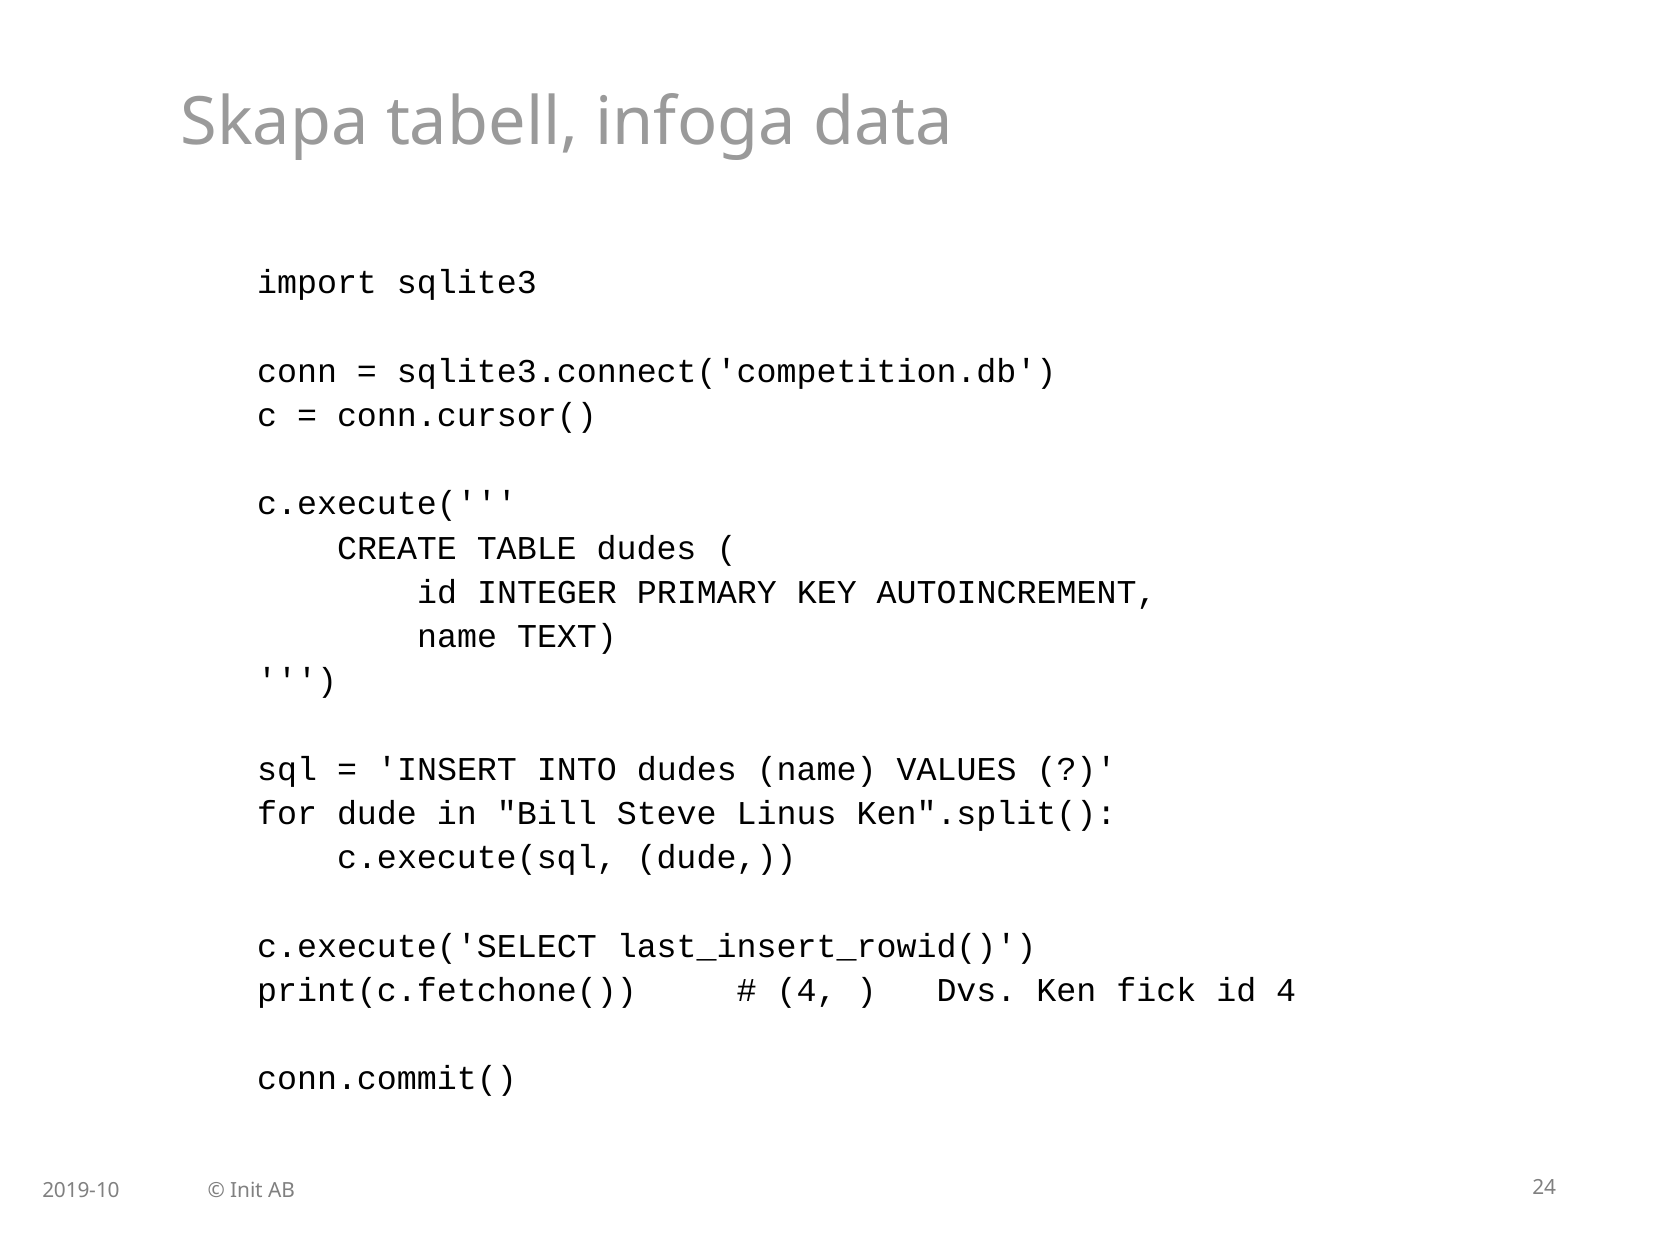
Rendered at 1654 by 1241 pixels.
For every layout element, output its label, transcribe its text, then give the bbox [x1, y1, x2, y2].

text_box import sqlite3 conn = sqlite3.connect('competition.db') c = conn.cursor() c.execute(''' CREATE TABLE dudes ( id INTEGER PRIMARY KEY AUTOINCREMENT, name TEXT) ''') sql = 'INSERT INTO dudes (name) VALUES (?)' for dude in "Bill Steve Linus Ken".split(): c.execute(sql, (dude,)) c.execute('SELECT last_insert_rowid()') print(c.fetchone()) # (4, ) Dvs. Ken fick id 4 conn.commit() [165, 209, 1489, 1061]
text_box © Init AB [192, 1143, 1461, 1210]
text_box 2019-10 [27, 1143, 166, 1210]
text_box Skapa tabell, infoga data [165, 0, 1489, 166]
text_box <nummer> [1488, 1143, 1571, 1210]
